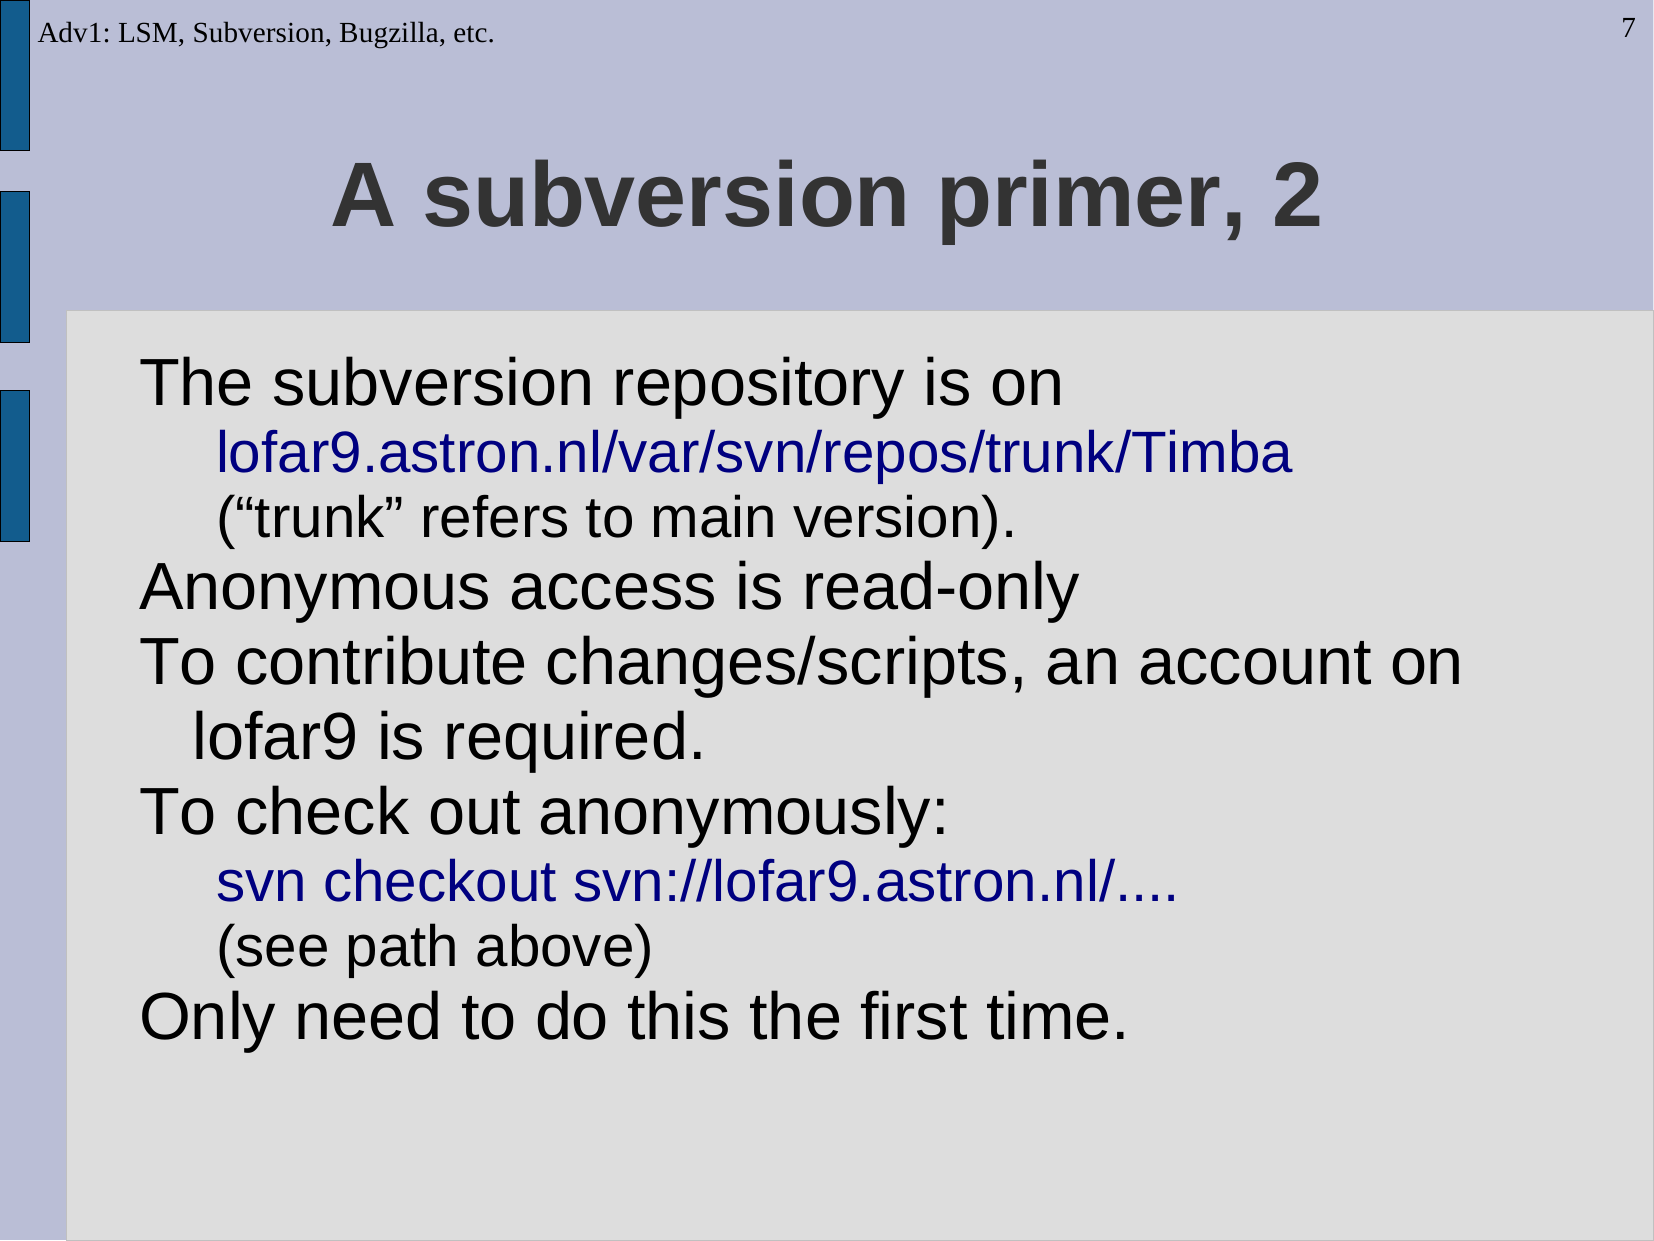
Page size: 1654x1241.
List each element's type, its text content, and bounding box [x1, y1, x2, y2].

list The subversion repository is on lofar9.astron.nl/var/svn/repos/trunk/Timba (“trunk” refers to main version). Anonymous access is read-only To contribute changes/scripts, an account on lofar9 is required. To check out anonymously: svn checkout svn://lofar9.astron.nl/.... (see path above) Only need to do this the first time. [121, 344, 1534, 1127]
title A subversion primer, 2 [121, 91, 1534, 299]
